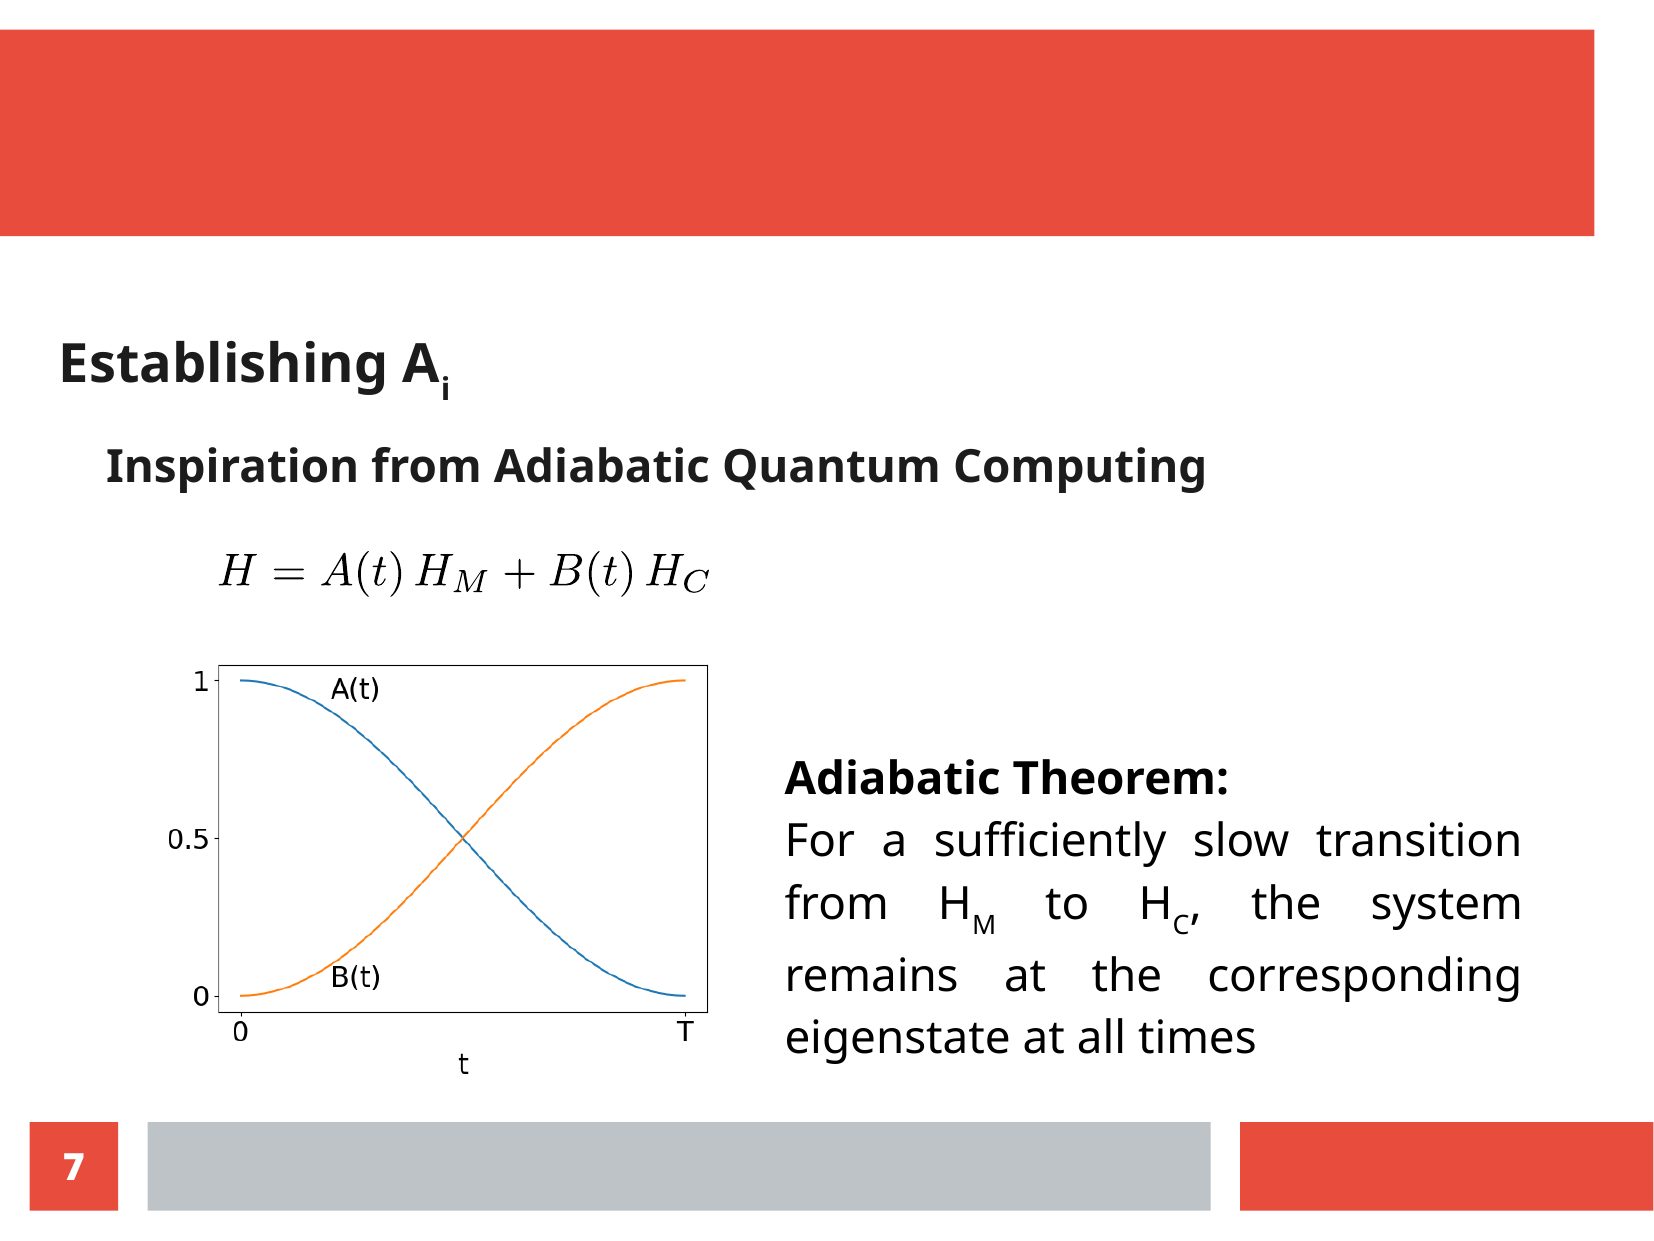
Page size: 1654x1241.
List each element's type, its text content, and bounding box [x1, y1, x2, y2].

text_box [218, 554, 258, 586]
text_box [588, 551, 600, 597]
text_box [603, 556, 618, 586]
text_box [645, 554, 685, 586]
text_box [320, 552, 353, 586]
picture [153, 647, 723, 1093]
text_box [684, 569, 709, 593]
text_box [372, 556, 387, 586]
text_box [453, 570, 488, 593]
text_box Adiabatic Theorem: For a sufficiently slow transition from HM to HC, the system remains at the corresponding eigenstate at all times [769, 737, 1538, 1003]
text_box [549, 554, 583, 586]
text_box [621, 551, 632, 597]
text_box [414, 554, 454, 586]
list Establishing Ai Inspiration from Adiabatic Quantum Computing [59, 324, 1565, 1093]
text_box [504, 558, 535, 590]
text_box [390, 551, 402, 597]
text_box [358, 551, 369, 597]
